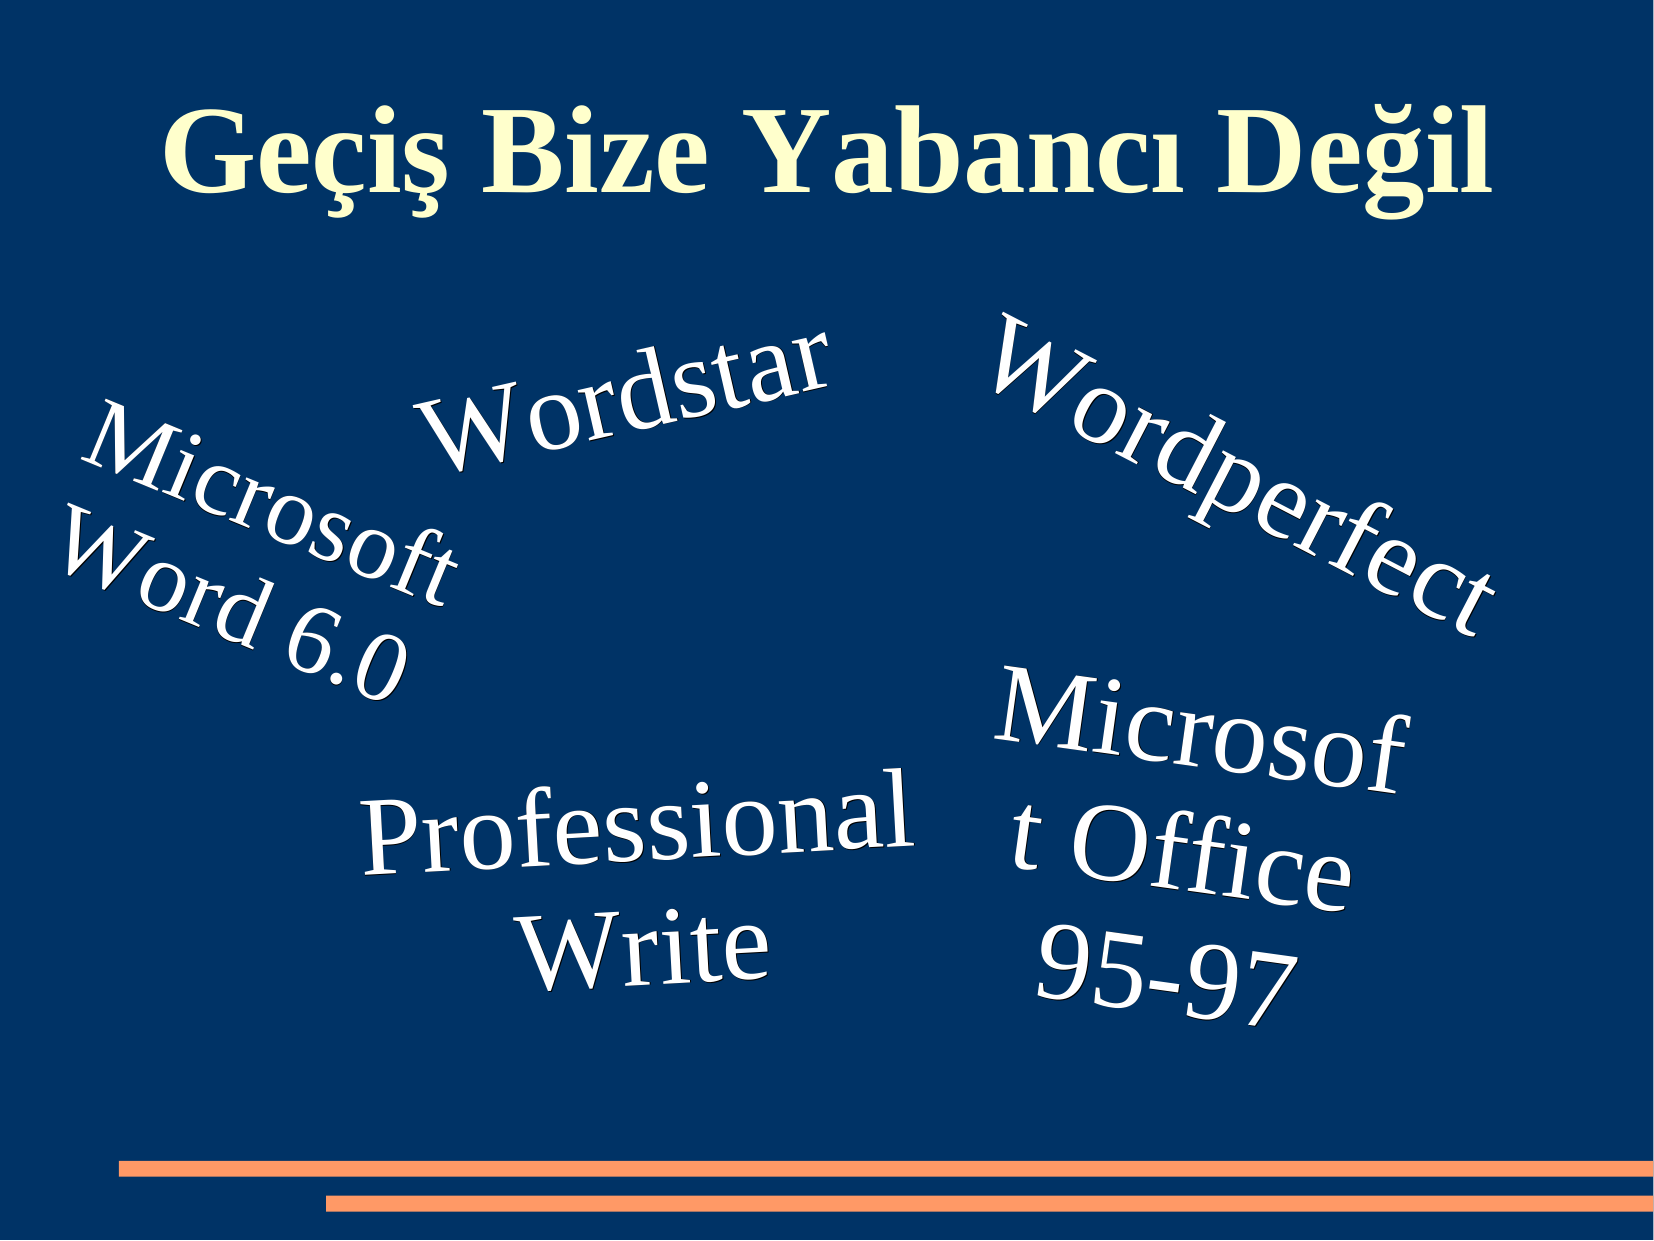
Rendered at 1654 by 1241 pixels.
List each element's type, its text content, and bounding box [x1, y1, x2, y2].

text_box Professional Write [338, 550, 946, 1223]
text_box Microsoft Office 95-97 [906, 623, 1415, 1241]
title Geçiş Bize Yabancı Değil [121, 46, 1534, 254]
text_box Microsoft Word 6.0 [0, 131, 587, 976]
text_box Wordperfect [855, 117, 1624, 833]
text_box Wordstar [450, 157, 904, 623]
